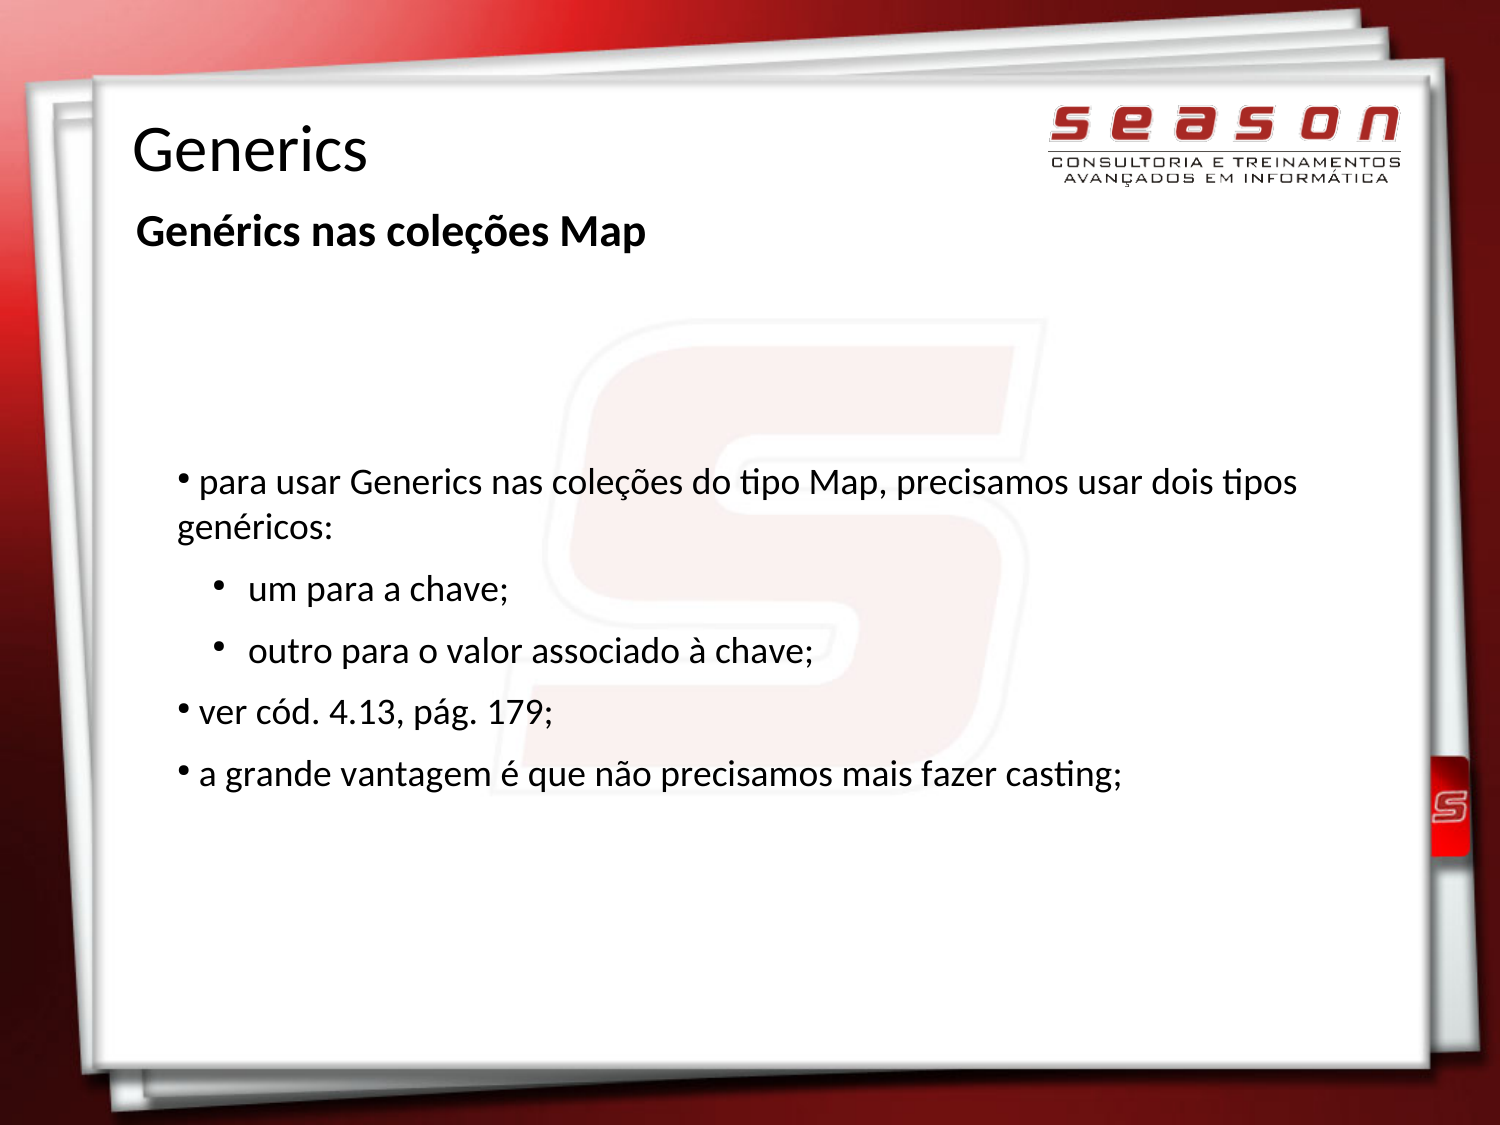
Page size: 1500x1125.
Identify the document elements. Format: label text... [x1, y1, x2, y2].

title Generics [118, 33, 1394, 257]
text_box para usar Generics nas coleções do tipo Map, precisamos usar dois tipos genéricos: um para a chave; outro para o valor associado à chave; ver cód. 4.13, pág. 179; a grande vantagem é que não precisamos mais fazer casting; [177, 357, 1359, 894]
picture [0, 0, 1500, 1125]
text_box Genérics nas coleções Map [119, 200, 1240, 256]
